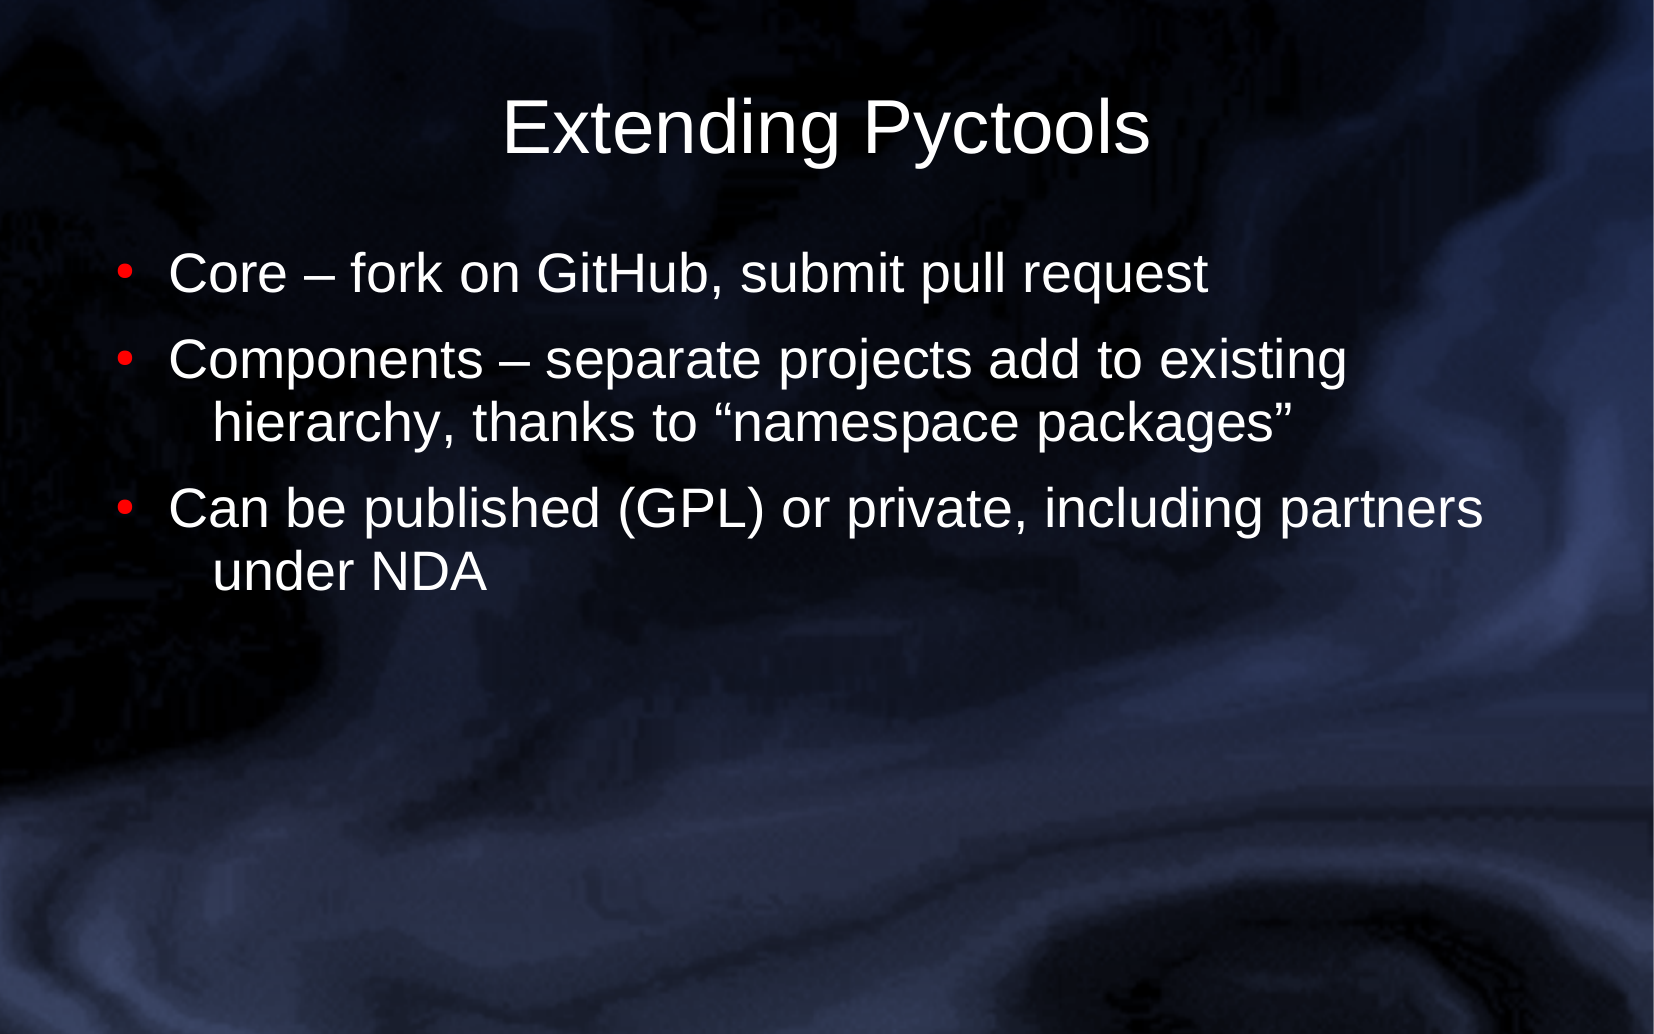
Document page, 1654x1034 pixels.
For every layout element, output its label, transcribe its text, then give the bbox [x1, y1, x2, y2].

title Extending Pyctools [82, 41, 1571, 214]
picture [0, 0, 1654, 1034]
list Core – fork on GitHub, submit pull request Components – separate projects add to existing hierarchy, thanks to “namespace packages” Can be published (GPL) or private, including partners under NDA [82, 241, 1571, 842]
